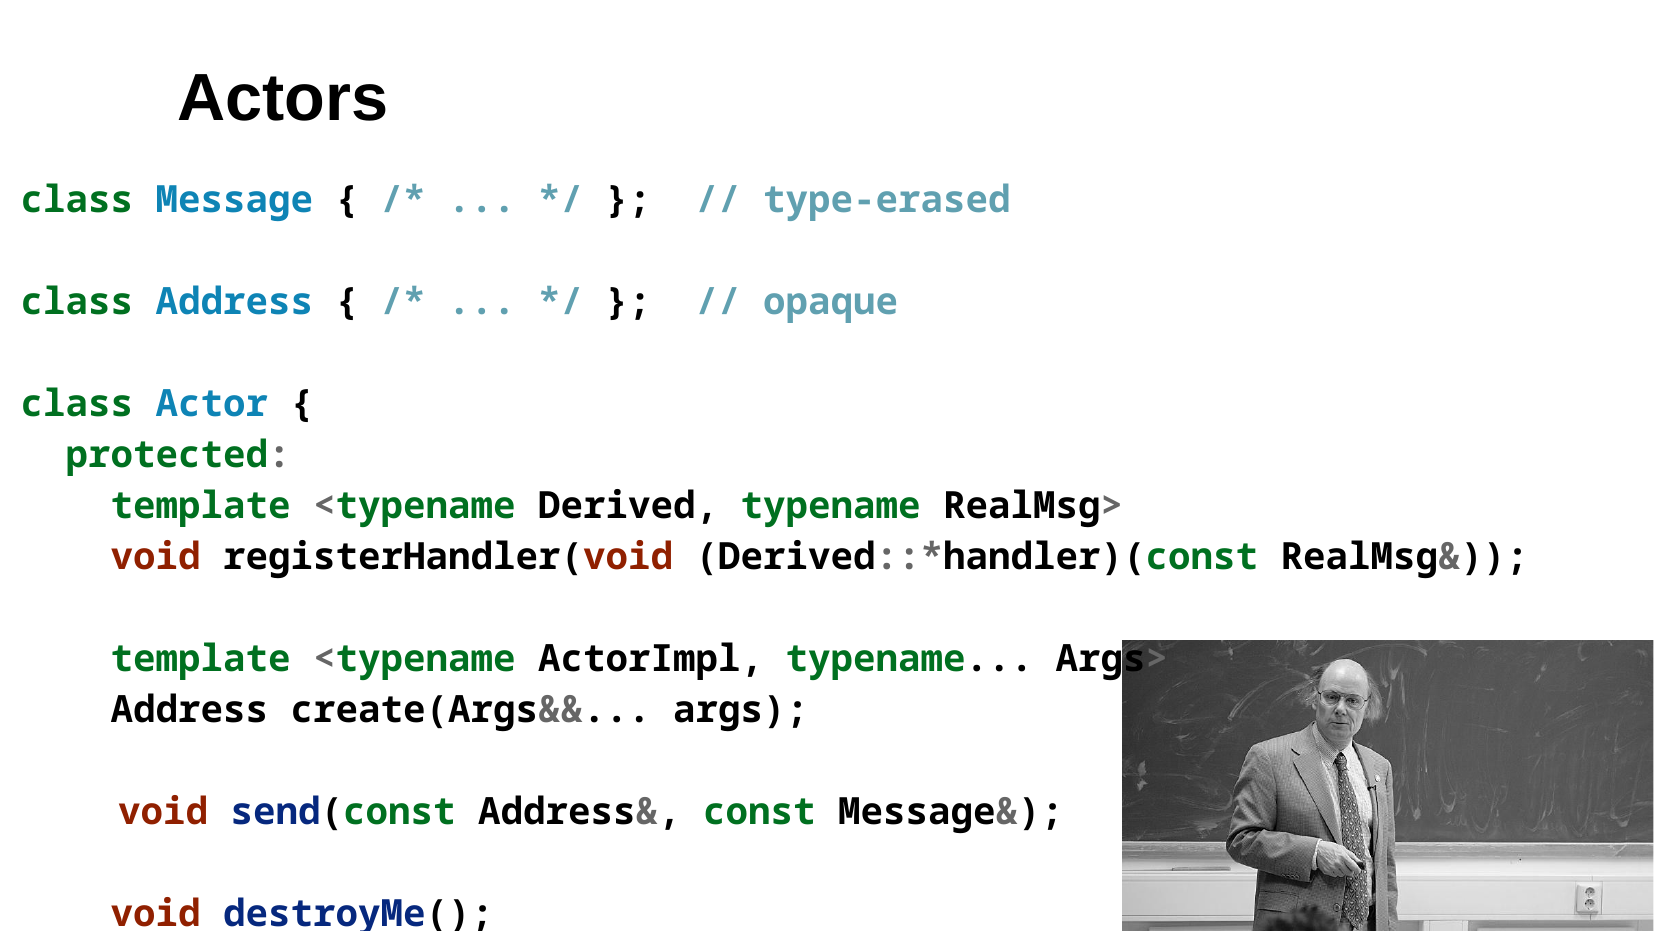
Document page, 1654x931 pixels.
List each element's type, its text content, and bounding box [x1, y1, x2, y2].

list Actors [106, 60, 421, 151]
text_box class Message { /* ... */ }; // type-erased class Address { /* ... */ }; // opaque class Actor { protected: template <typename Derived, typename RealMsg> void registerHandler(void (Derived::*handler)(const RealMsg&)); template <typename ActorImpl, typename... Args> Address create(Args&&... args); void send(const Address&, const Message&); void destroyMe(); }; [5, 164, 1654, 931]
